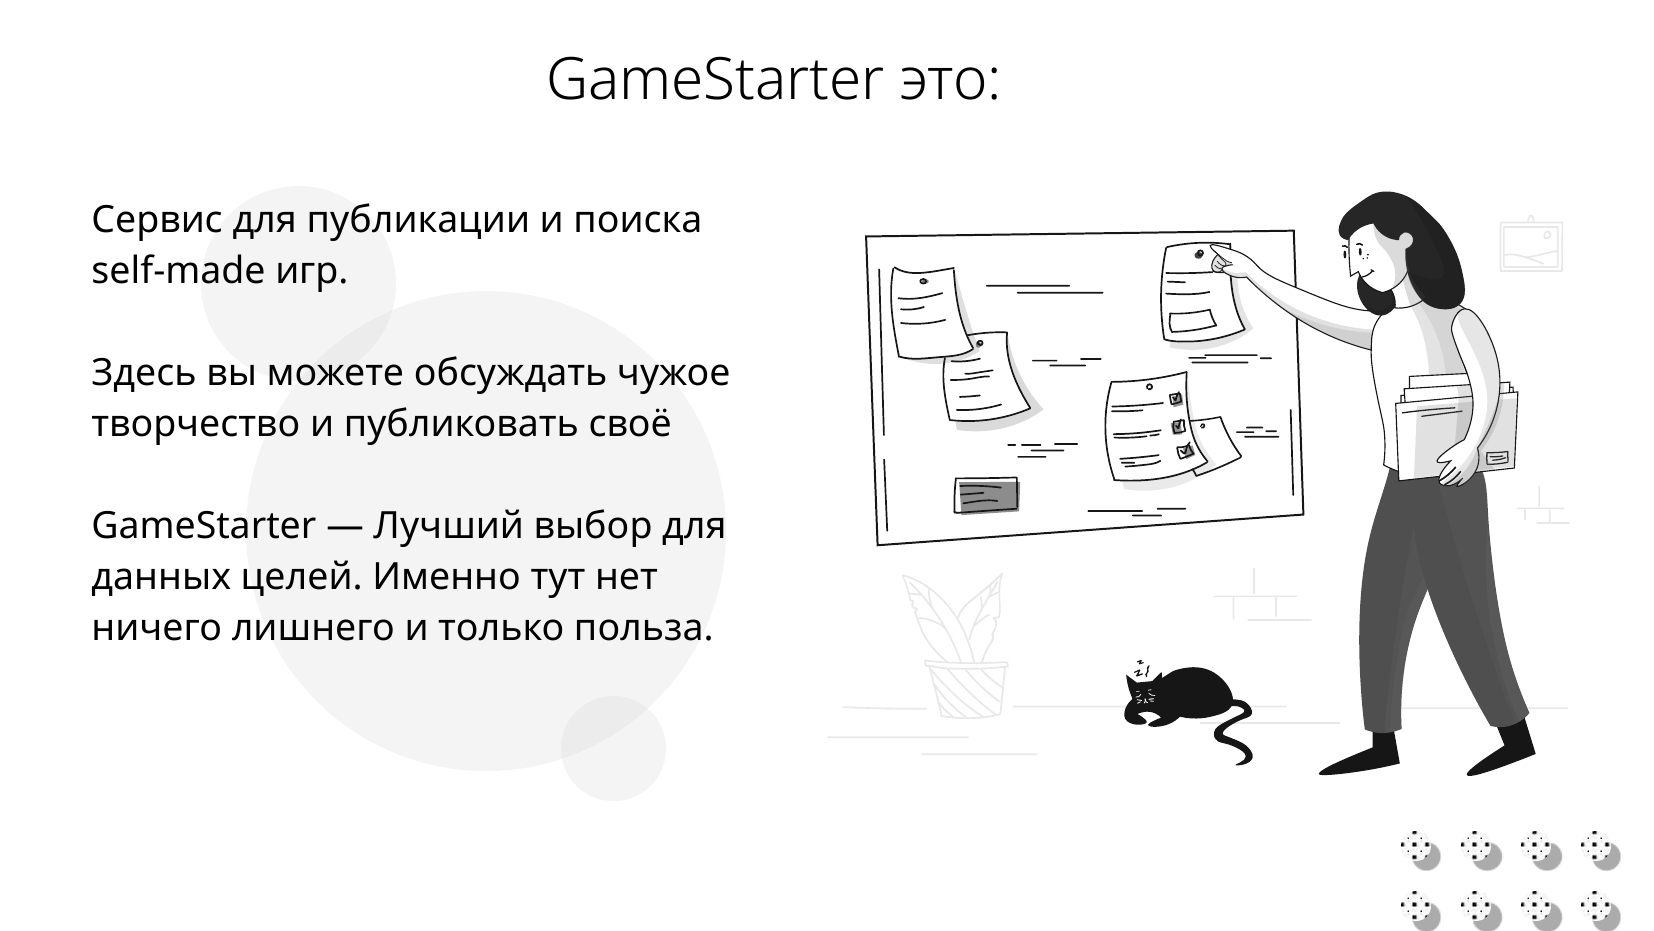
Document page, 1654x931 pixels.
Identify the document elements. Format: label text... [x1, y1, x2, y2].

picture [1400, 891, 1432, 922]
picture [1580, 890, 1612, 922]
picture [1400, 830, 1432, 862]
text_box GameStarter это: [531, 29, 1241, 178]
picture [1581, 830, 1612, 862]
picture [1461, 890, 1492, 922]
picture [1520, 890, 1552, 922]
text_box Сервис для публикации и поиска self-made игр. Здесь вы можете обсуждать чужое творчество и публиковать своё GameStarter — Лучший выбор для данных целей. Именно тут нет ничего лишнего и только польза. [76, 184, 768, 857]
picture [1520, 831, 1552, 862]
picture [1460, 830, 1492, 862]
